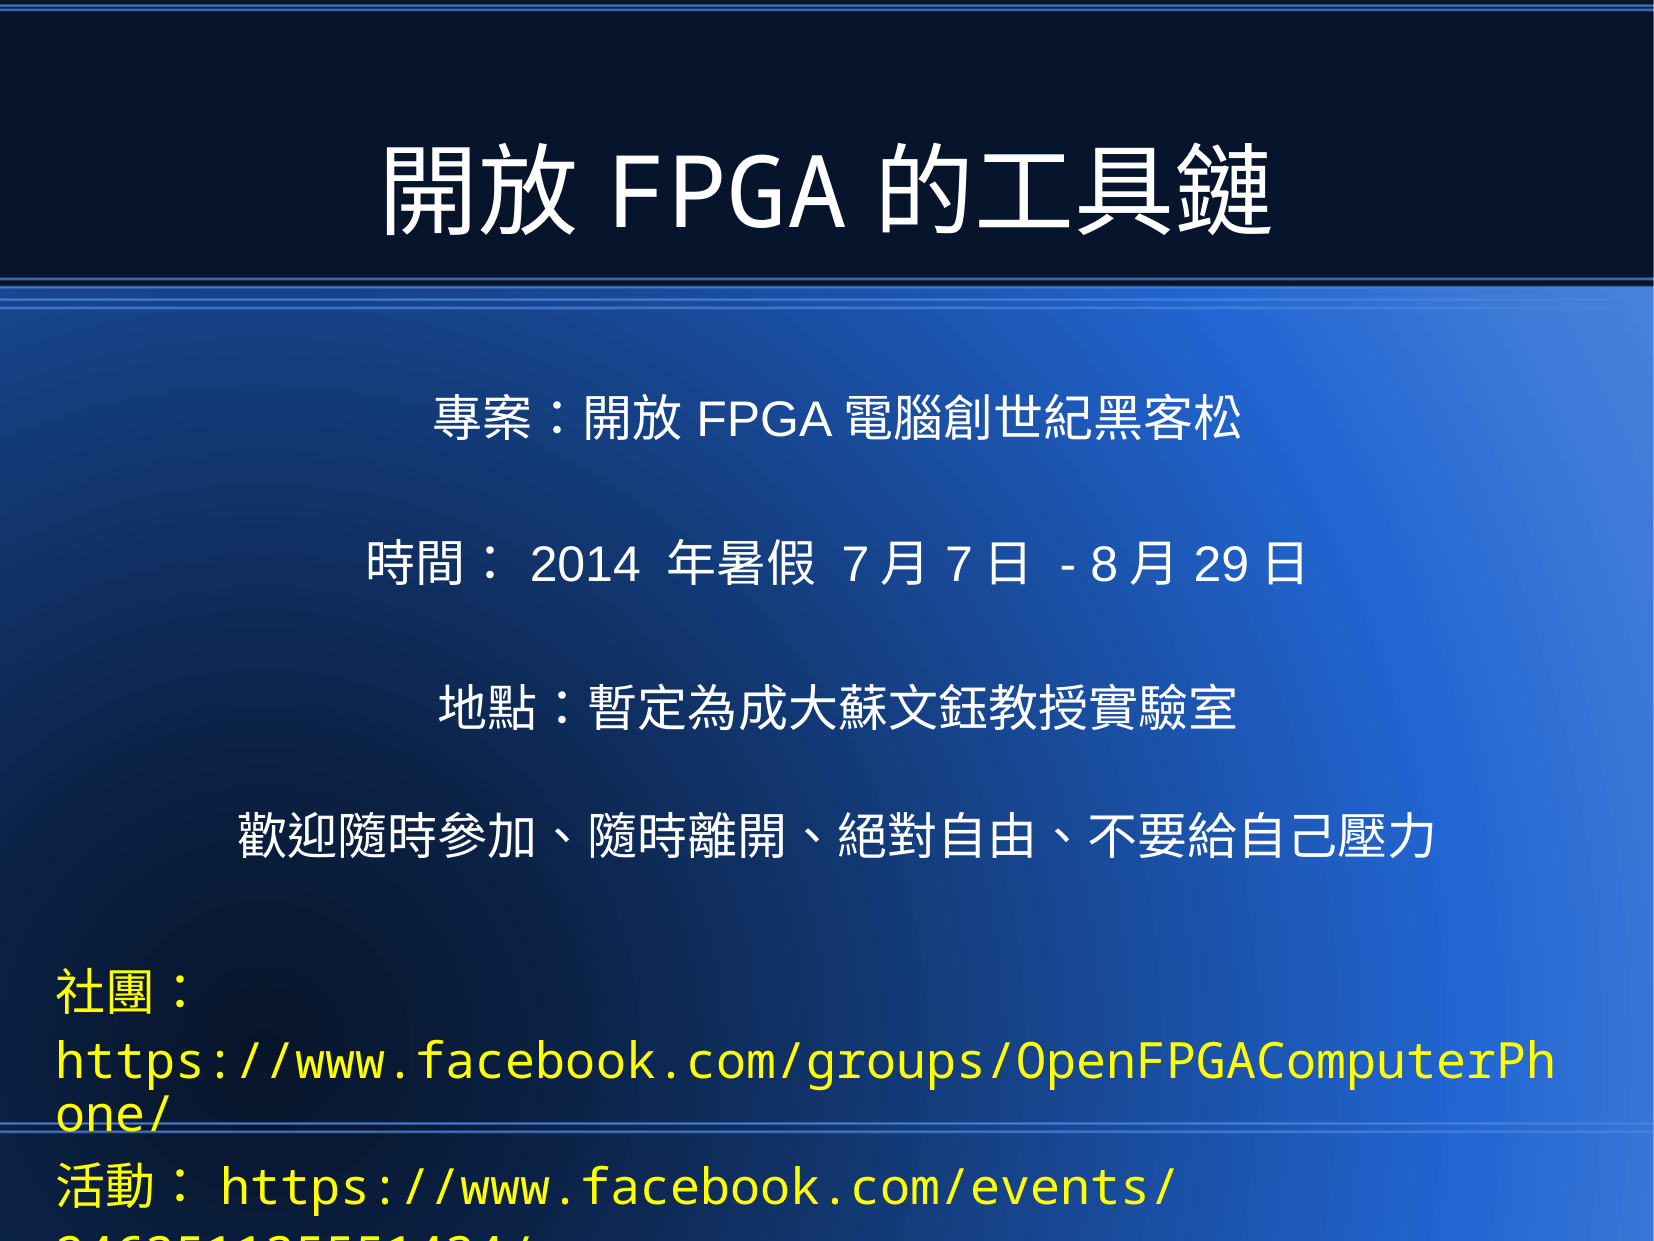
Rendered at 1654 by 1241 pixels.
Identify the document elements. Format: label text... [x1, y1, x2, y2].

picture [0, 0, 1654, 1241]
text_box 專案：開放FPGA電腦創世紀黑客松 時間：2014 年暑假 7月7日 - 8月29日 地點：暫定為成大蘇文鈺教授實驗室 歡迎隨時參加、隨時離開、絕對自由、不要給自己壓力 [223, 370, 1453, 827]
text_box 社團：https://www.facebook.com/groups/OpenFPGAComputerPhone/ 活動：https://www.facebook.com/events/246351135551434/ [41, 944, 1583, 1110]
subtitle 開放FPGA的工具鏈 [82, 49, 1571, 319]
